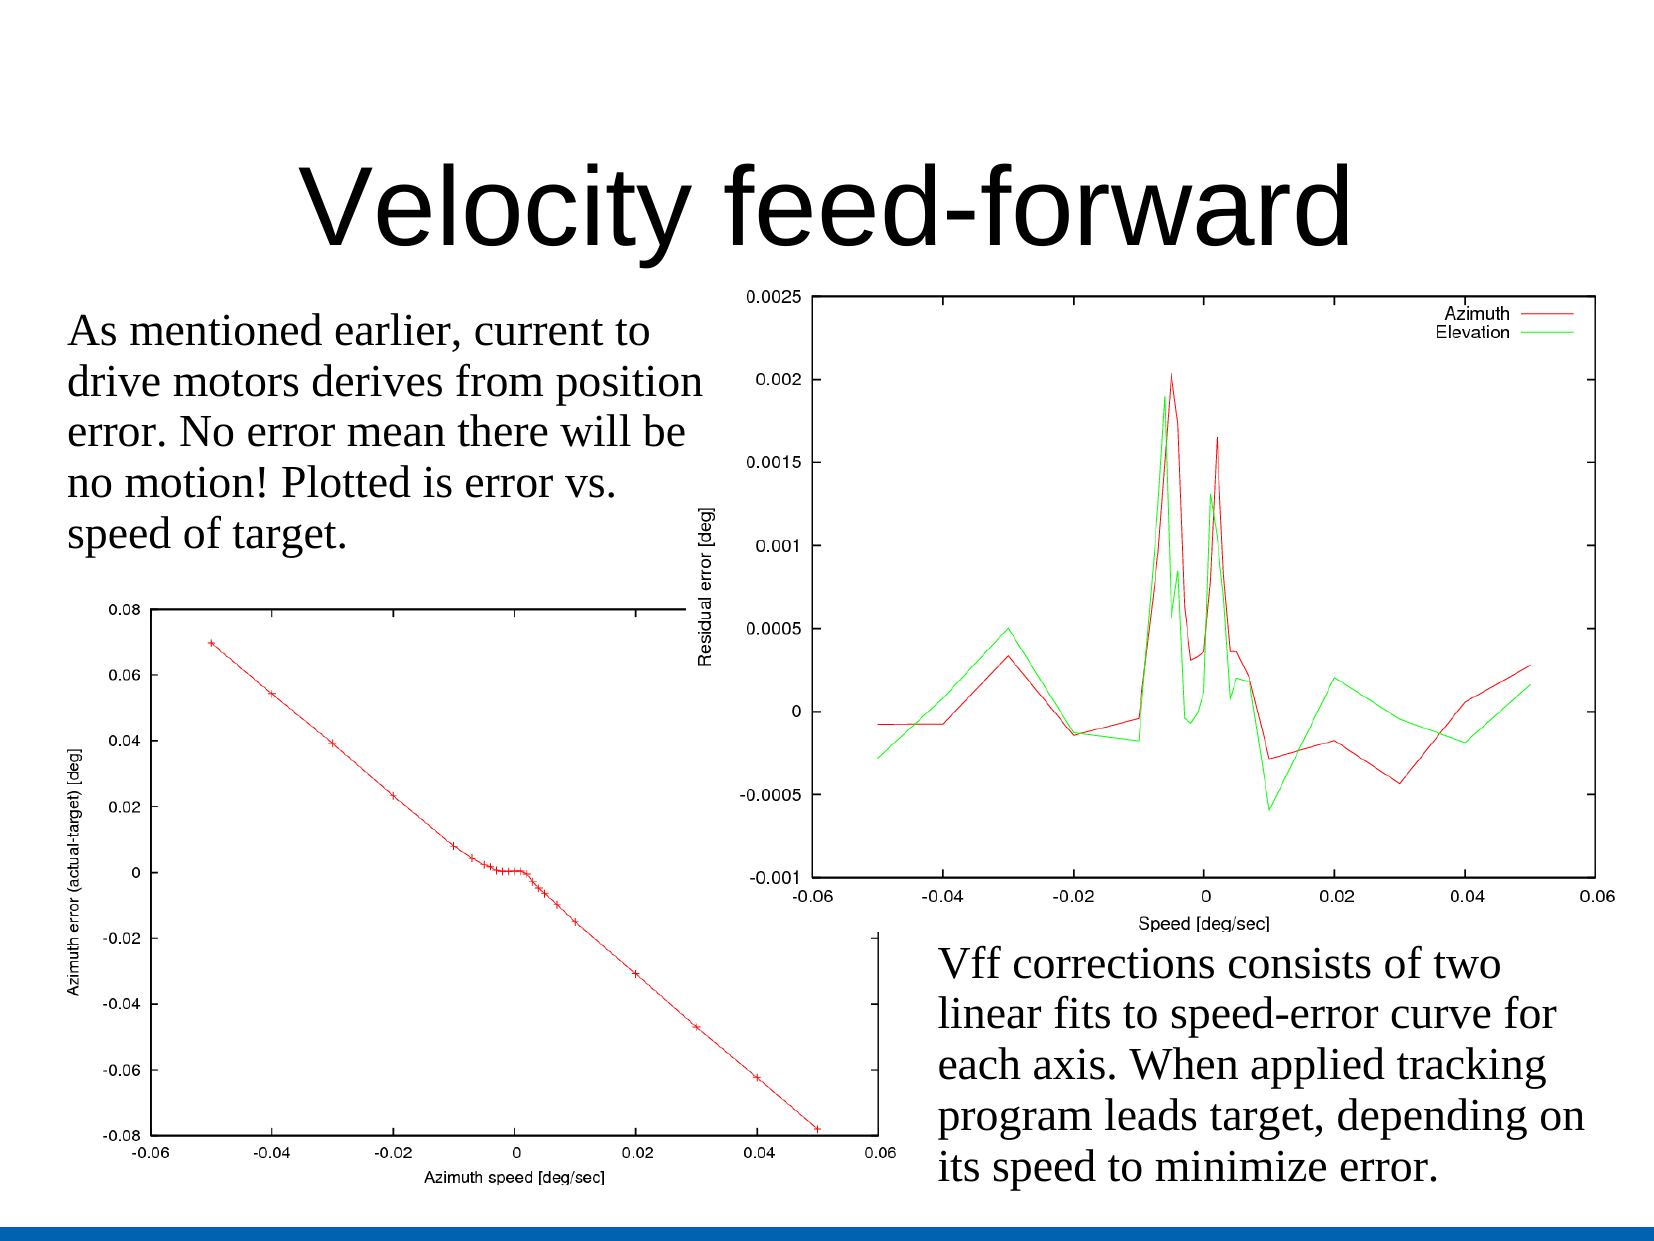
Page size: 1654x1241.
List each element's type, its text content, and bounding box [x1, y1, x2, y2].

title Velocity feed-forward [121, 102, 1533, 304]
text_box Vff corrections consists of two linear fits to speed-error curve for each axis. When applied tracking program leads target, depending on its speed to minimize error. [937, 937, 1613, 1216]
text_box As mentioned earlier, current to drive motors derives from position error. No error mean there will be no motion! Plotted is error vs. speed of target. [67, 304, 705, 583]
picture [56, 274, 1626, 1185]
